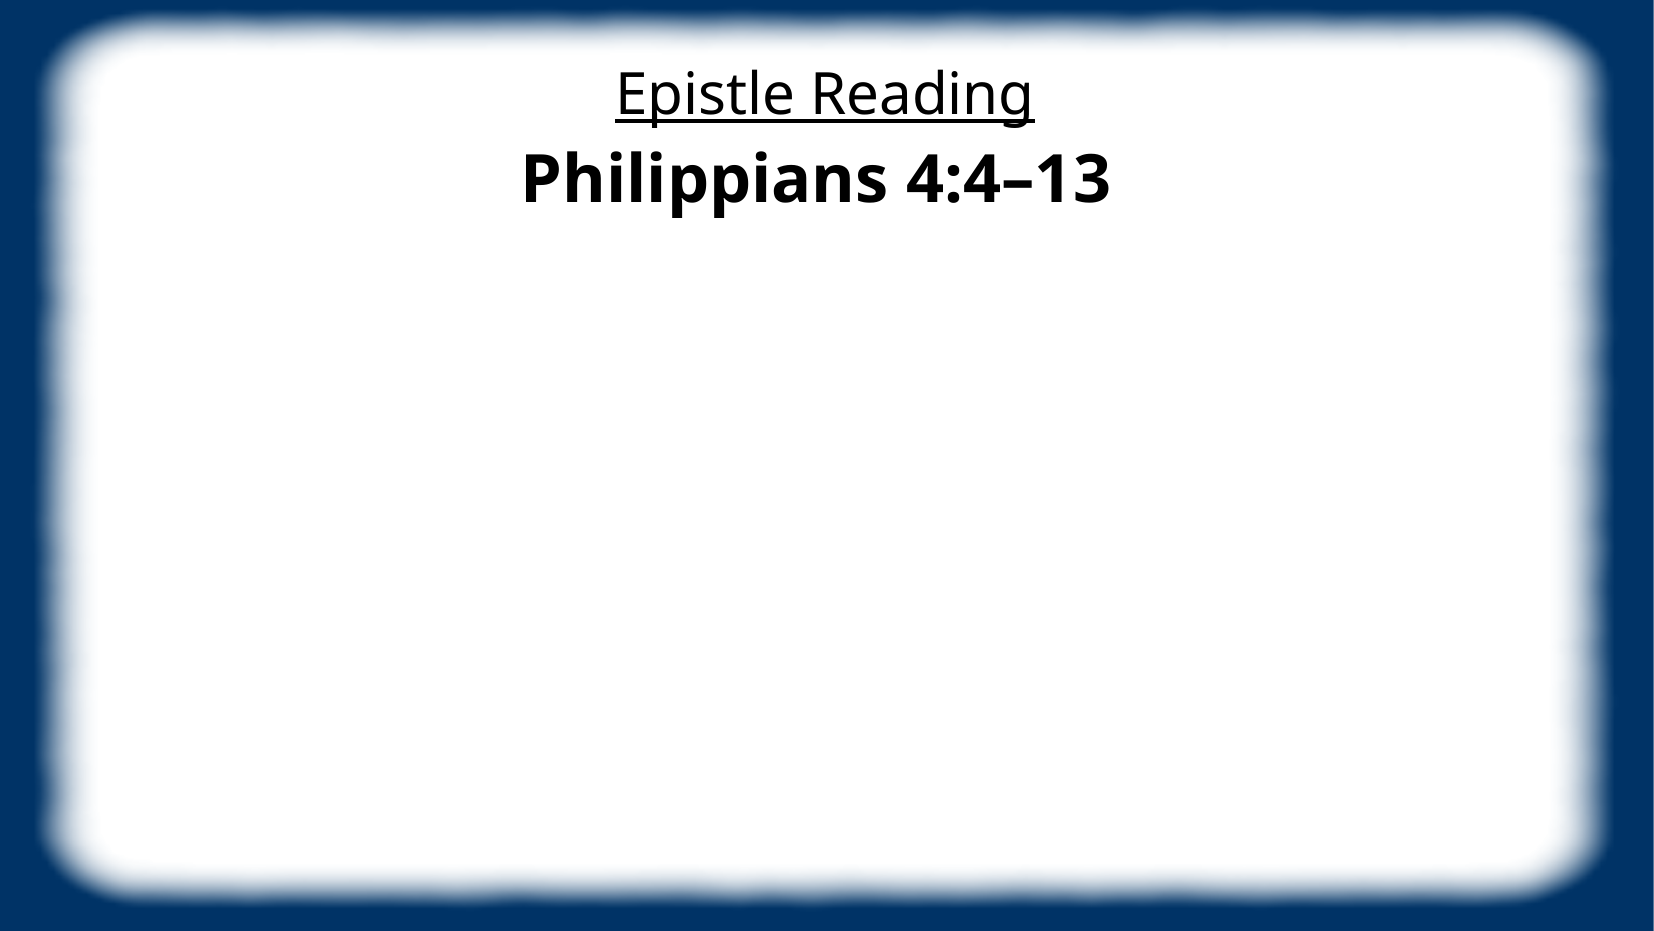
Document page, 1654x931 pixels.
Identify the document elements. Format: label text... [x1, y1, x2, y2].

text_box Epistle Reading Philippians 4:4–13 [90, 45, 1561, 226]
picture [0, 0, 1654, 931]
